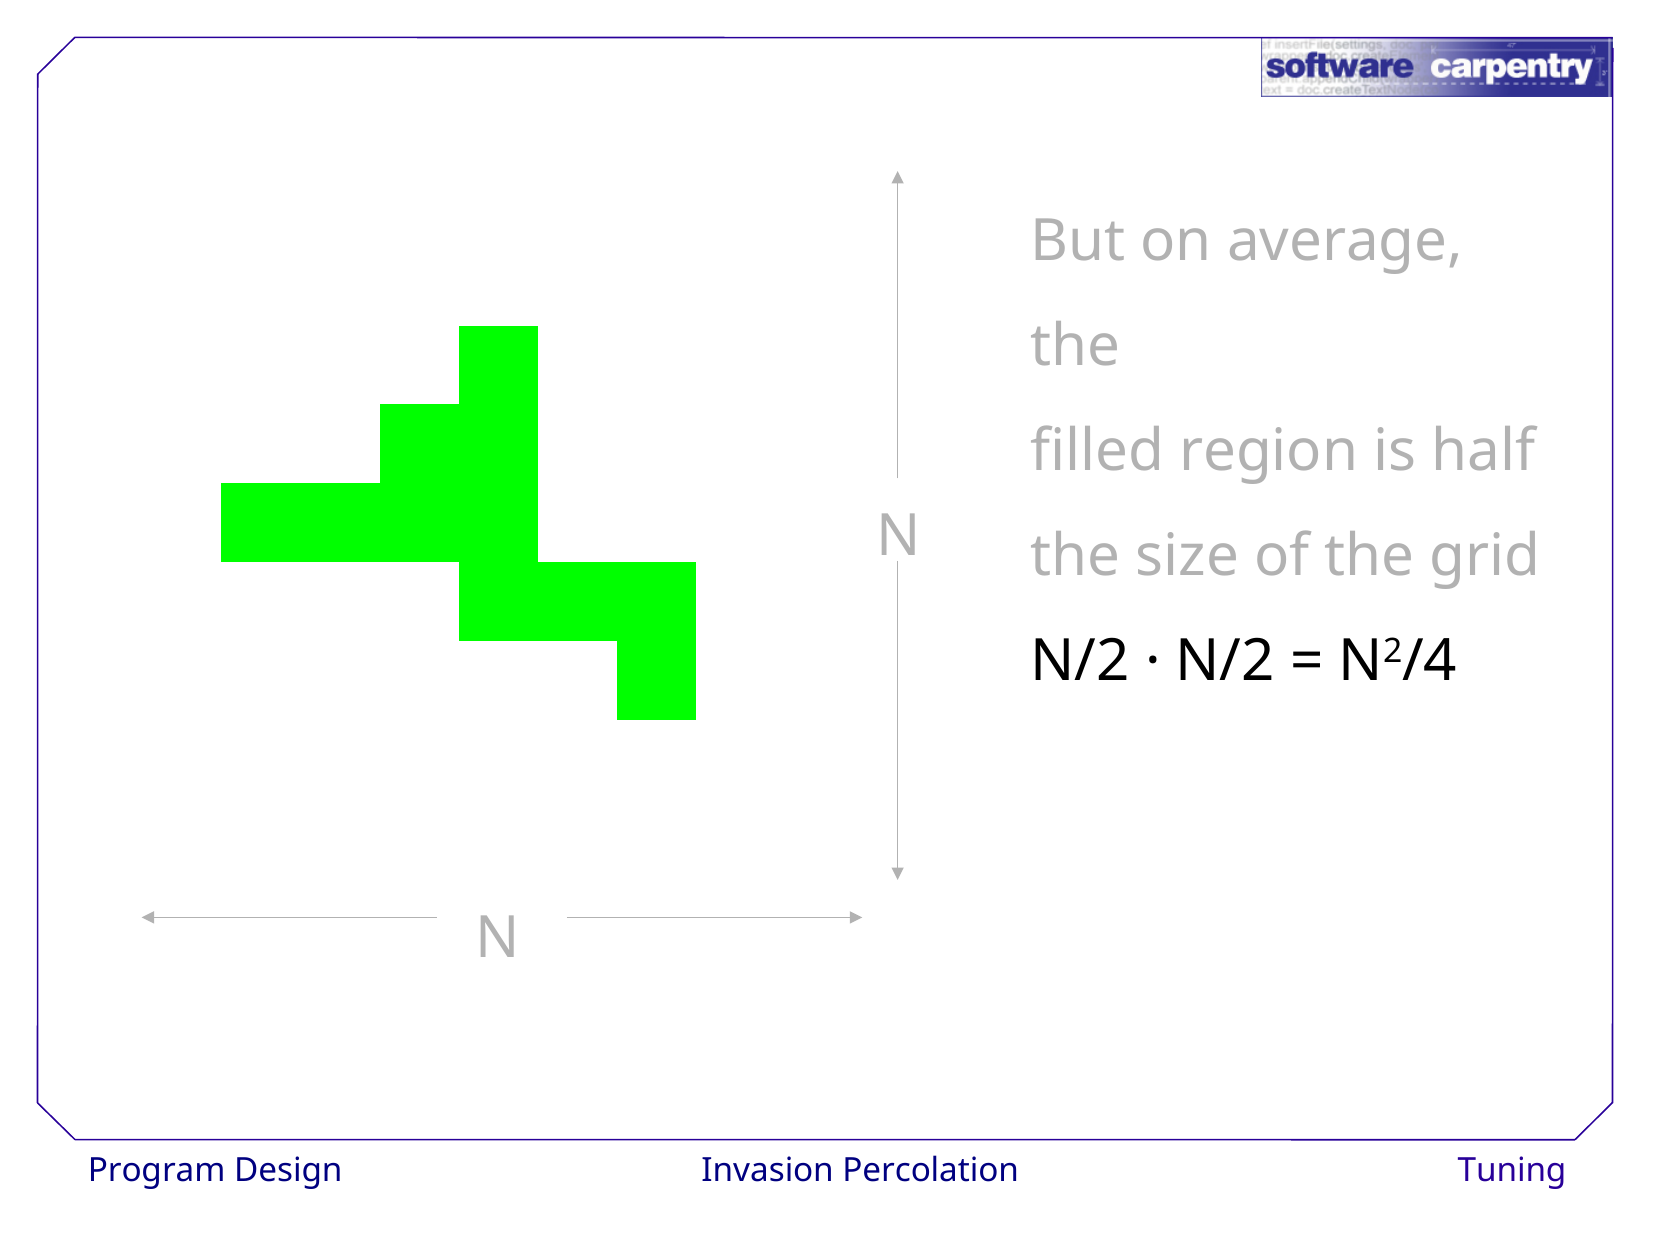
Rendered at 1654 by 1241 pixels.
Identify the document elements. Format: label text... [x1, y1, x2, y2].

table_cell [142, 326, 221, 404]
table_cell [775, 326, 855, 404]
table_cell [538, 245, 617, 326]
table_cell [459, 483, 538, 562]
table_cell [142, 245, 221, 326]
table_cell [459, 326, 538, 404]
table_cell [300, 404, 380, 483]
text_box But on average, the filled region is half the size of the grid N/2 · N/2 = N2/4 [1015, 159, 1580, 700]
table_cell [380, 641, 459, 720]
table_cell [775, 245, 855, 326]
table_cell [617, 641, 696, 720]
table_header [538, 166, 617, 245]
table_cell [380, 483, 459, 562]
table_cell [300, 562, 380, 641]
table_cell [221, 799, 300, 878]
table_header [300, 166, 380, 245]
table_cell [538, 720, 617, 799]
table_cell [300, 245, 380, 326]
table_cell [142, 404, 221, 483]
table_cell [775, 641, 855, 720]
text_box N [460, 856, 520, 977]
table_cell [775, 799, 855, 878]
table_cell [459, 799, 538, 878]
table_cell [617, 562, 696, 641]
table_cell [300, 799, 380, 878]
table_cell [221, 326, 300, 404]
table_header [617, 166, 696, 245]
table_cell [142, 799, 221, 878]
table_cell [538, 799, 617, 878]
table_cell [459, 245, 538, 326]
table_cell [221, 483, 300, 562]
table_cell [380, 720, 459, 799]
table_cell [142, 483, 221, 562]
table_cell [142, 562, 221, 641]
table_cell [617, 483, 696, 562]
table_cell [617, 404, 696, 483]
table_cell [538, 641, 617, 720]
table_cell [696, 562, 775, 641]
table_cell [300, 326, 380, 404]
table_cell [696, 641, 775, 720]
table_cell [380, 799, 459, 878]
table_cell [380, 245, 459, 326]
table_cell [696, 483, 775, 562]
table_cell [142, 641, 221, 720]
table_cell [617, 326, 696, 404]
table_cell [538, 562, 617, 641]
table_cell [538, 483, 617, 562]
table_cell [380, 562, 459, 641]
table_cell [617, 799, 696, 878]
table_cell [696, 799, 775, 878]
table_cell [775, 404, 855, 483]
table_cell [221, 562, 300, 641]
table_cell [221, 641, 300, 720]
table_header [142, 166, 221, 245]
table_cell [300, 483, 380, 562]
table_cell [696, 245, 775, 326]
table_cell [300, 720, 380, 799]
table_header [221, 166, 300, 245]
table_cell [459, 562, 538, 641]
table_cell [300, 641, 380, 720]
picture [1261, 39, 1613, 97]
table_cell [775, 562, 855, 641]
table_cell [459, 720, 538, 799]
table_cell [221, 245, 300, 326]
table_cell [696, 404, 775, 483]
table_cell [142, 720, 221, 799]
table_cell [380, 326, 459, 404]
table_header [380, 166, 459, 245]
table_cell [538, 404, 617, 483]
table_header [696, 166, 775, 245]
table_header [775, 166, 855, 245]
table_cell [617, 245, 696, 326]
table_cell [538, 326, 617, 404]
table_cell [696, 326, 775, 404]
table_header [459, 166, 538, 245]
table_cell [775, 483, 855, 562]
table_cell [380, 404, 459, 483]
table_cell [617, 720, 696, 799]
table_cell [459, 641, 538, 720]
text_box N [862, 454, 922, 576]
table_cell [221, 720, 300, 799]
table_cell [775, 720, 855, 799]
table_cell [459, 404, 538, 483]
table_cell [696, 720, 775, 799]
table_cell [221, 404, 300, 483]
